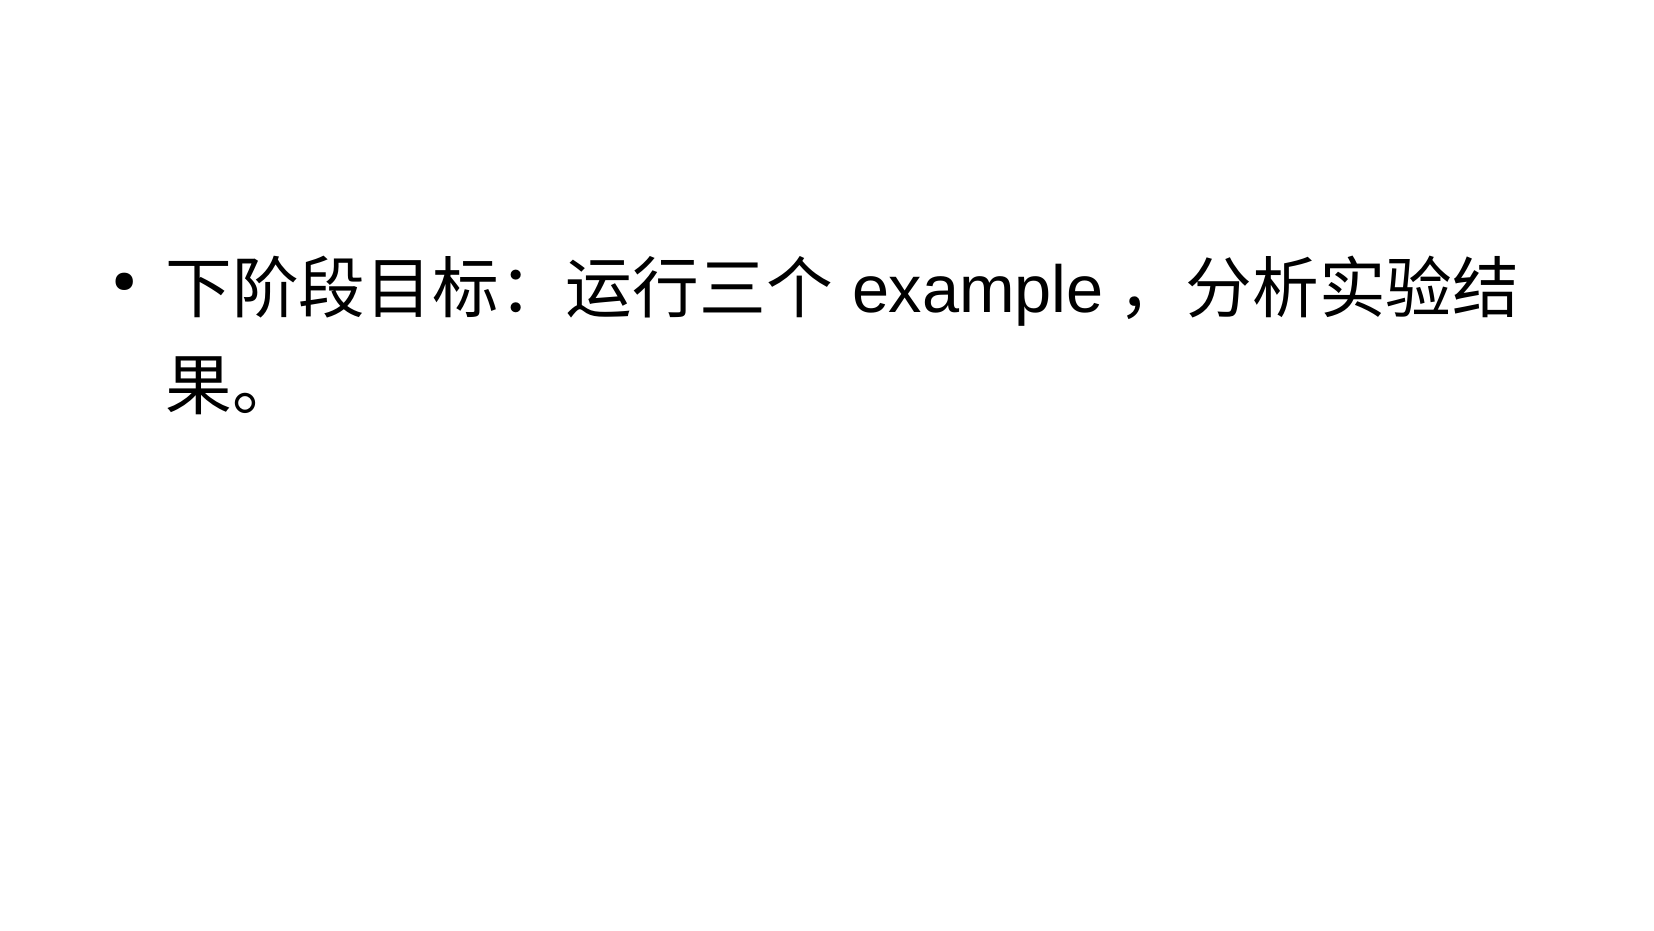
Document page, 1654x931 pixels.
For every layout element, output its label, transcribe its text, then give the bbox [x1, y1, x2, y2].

list 下阶段目标：运行三个example，分析实验结果。 [94, 235, 1583, 815]
